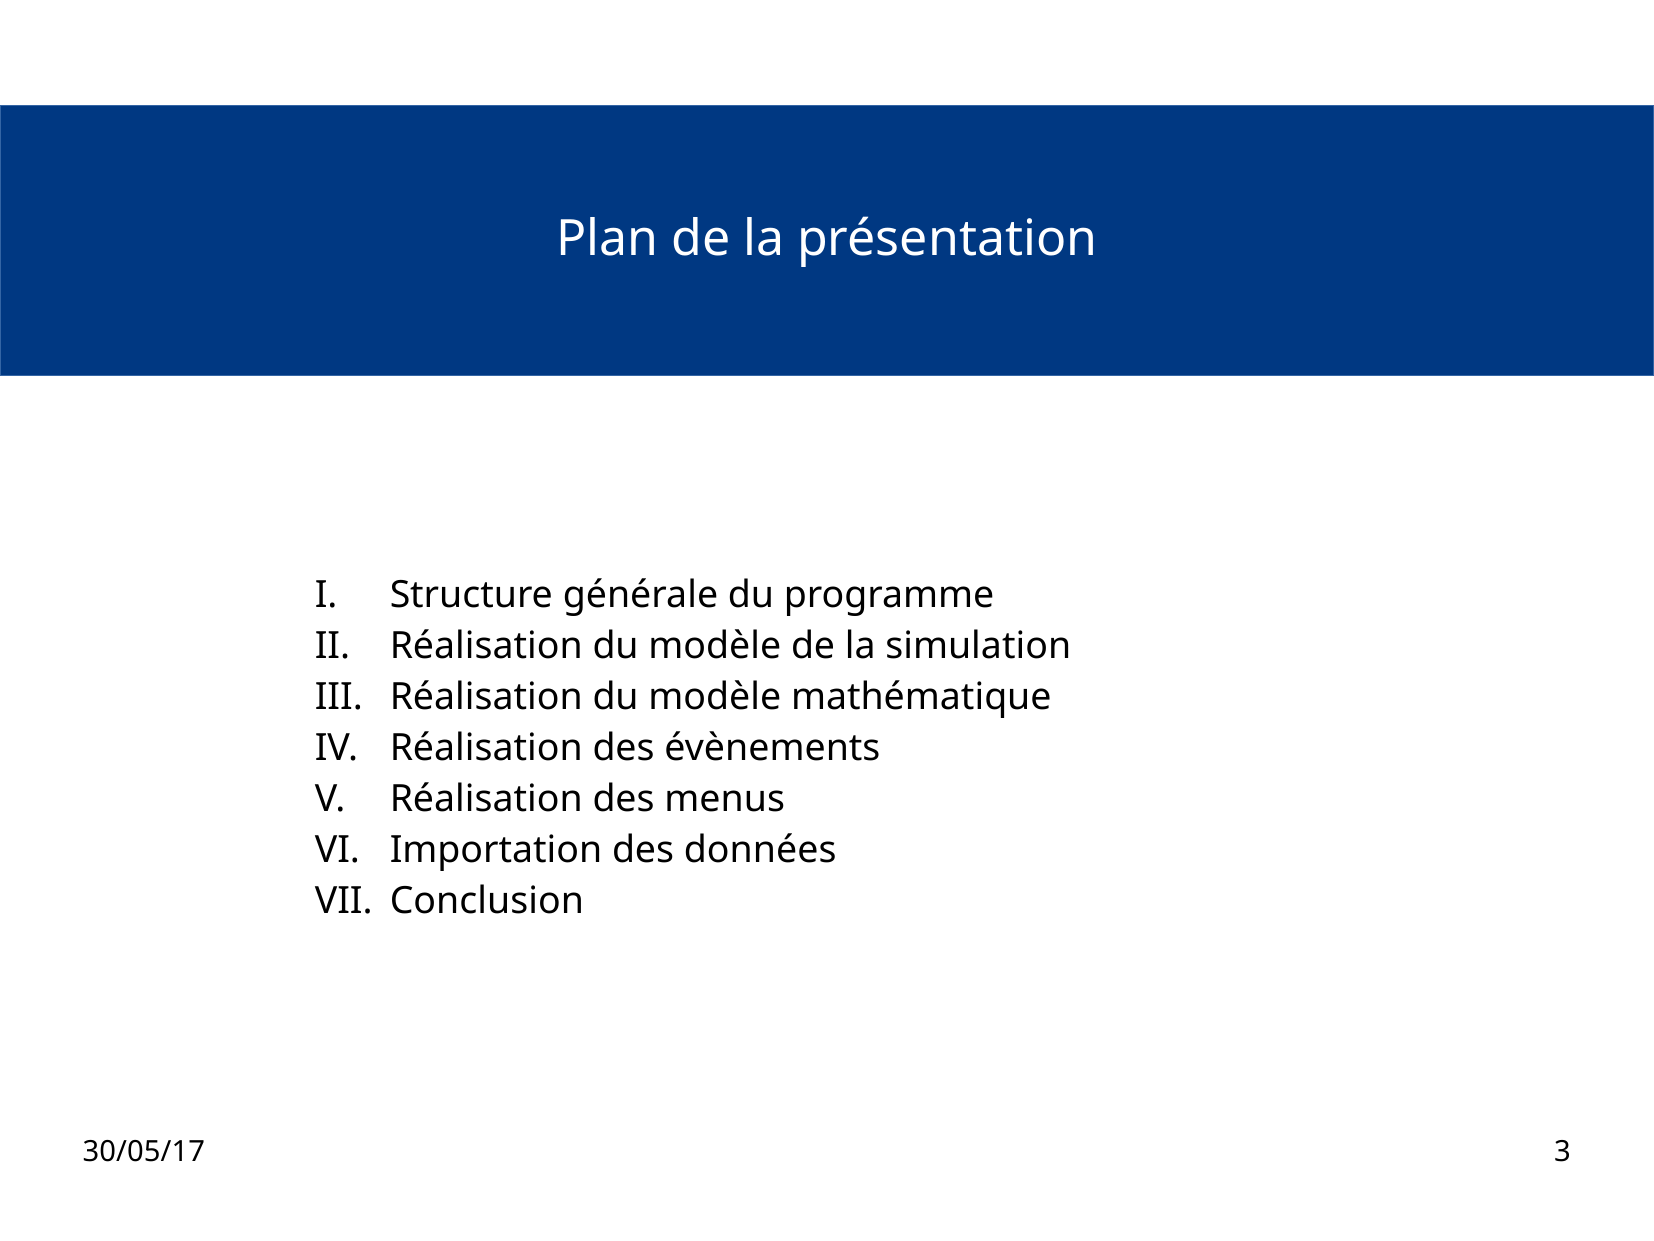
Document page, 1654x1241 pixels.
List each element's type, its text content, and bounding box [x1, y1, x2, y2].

text_box Plan de la présentation [0, 195, 1654, 391]
text_box I. Structure générale du programme II. Réalisation du modèle de la simulation III. Réalisation du modèle mathématique IV. Réalisation des évènements V. Réalisation des menus VI. Importation des données VII. Conclusion [300, 560, 1351, 931]
text_box [0, 105, 1654, 195]
